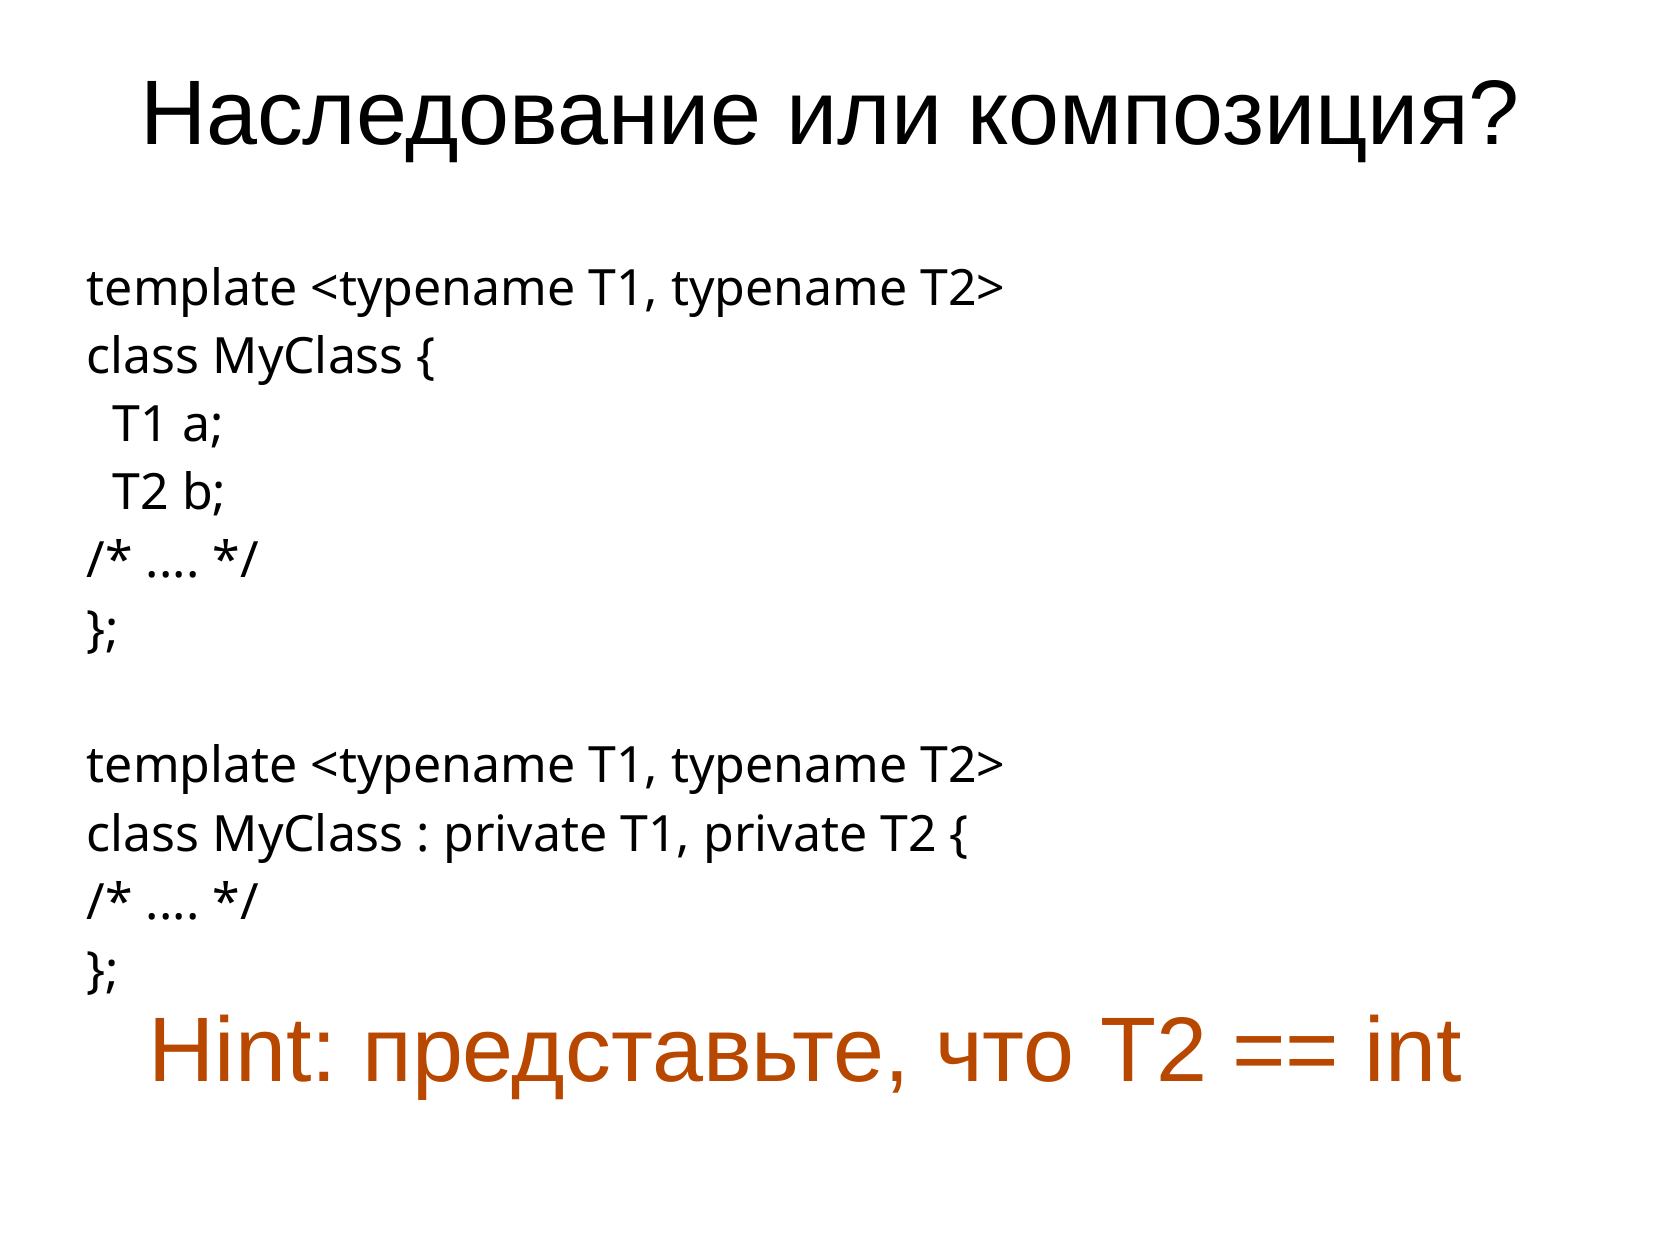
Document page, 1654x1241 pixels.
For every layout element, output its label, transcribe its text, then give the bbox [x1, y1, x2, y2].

title Наследование или композиция? [86, 37, 1576, 188]
subtitle template <typename T1, typename T2> class MyClass { T1 a; T2 b; /* .... */ }; template <typename T1, typename T2> class MyClass : private T1, private T2 { /* .... */ }; [86, 225, 1576, 975]
title Hint: представьте, что T2 == int [37, 975, 1576, 1126]
